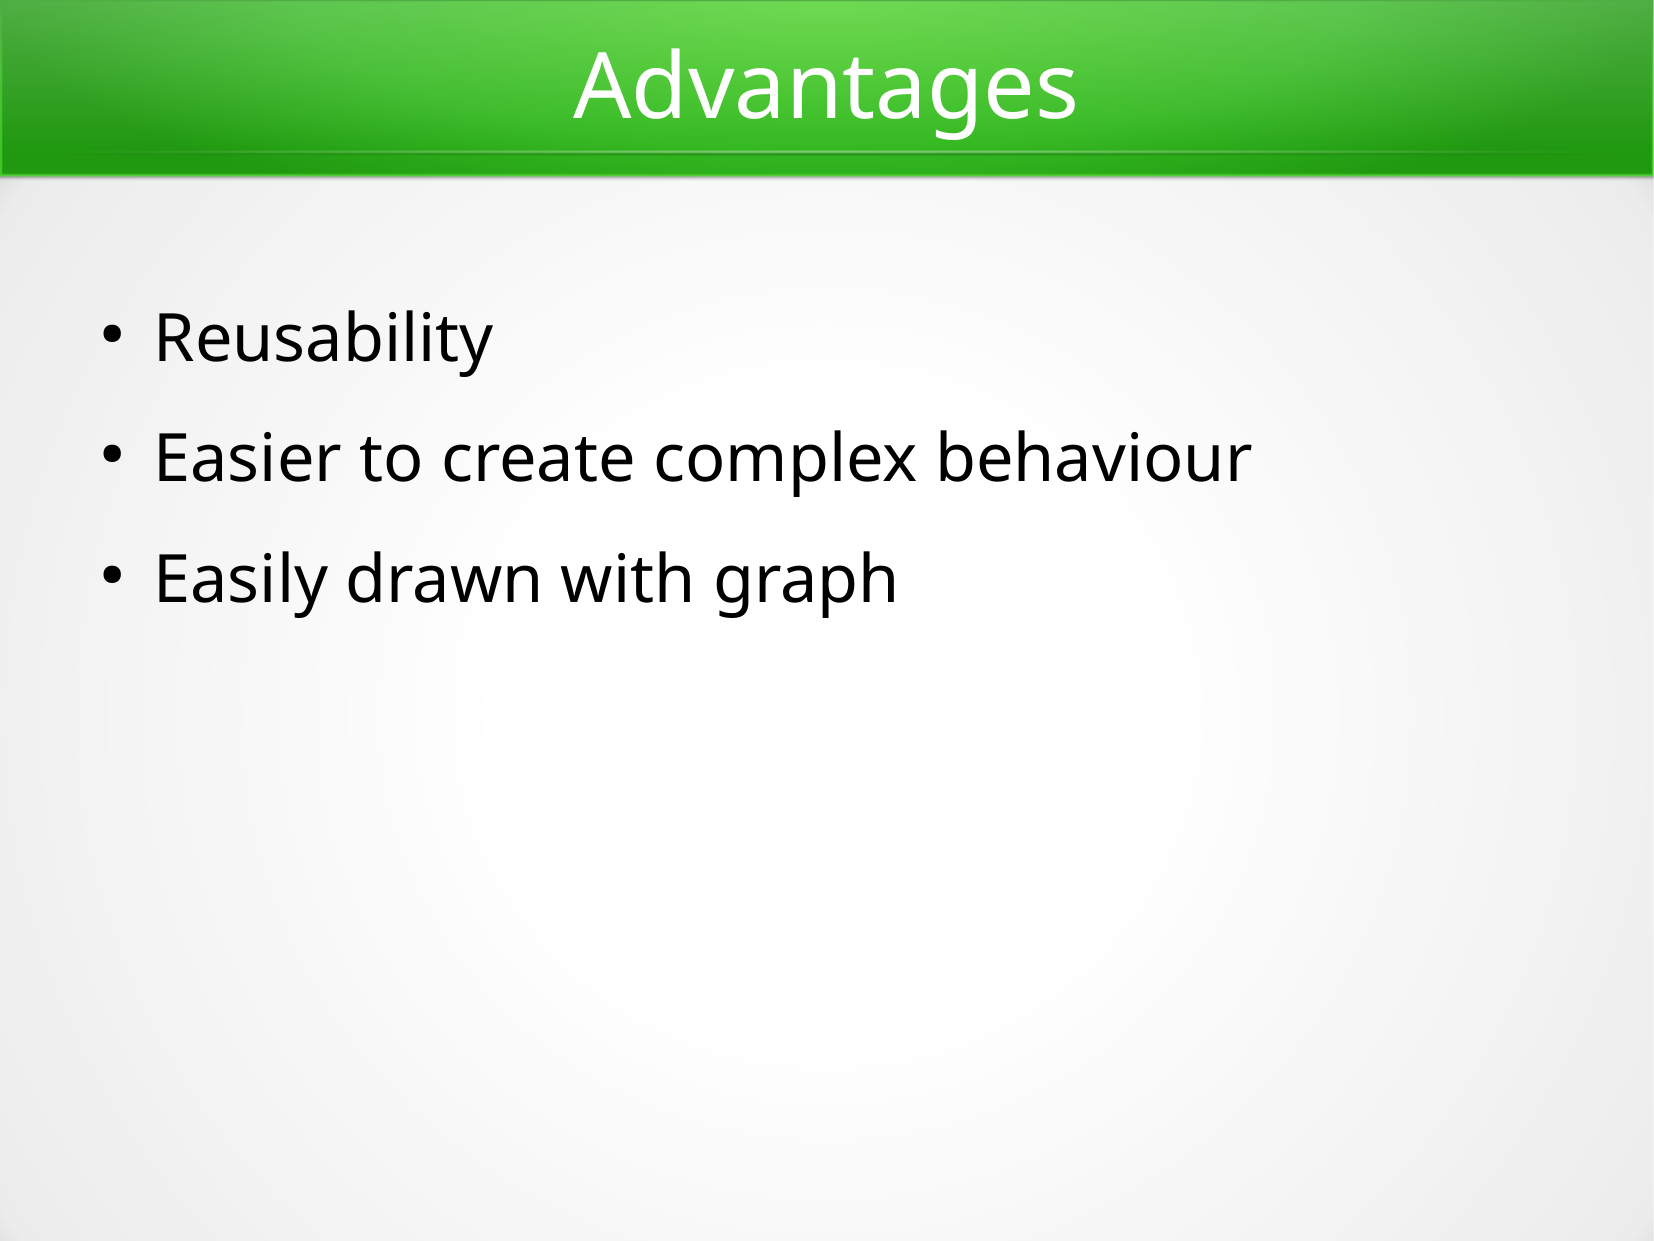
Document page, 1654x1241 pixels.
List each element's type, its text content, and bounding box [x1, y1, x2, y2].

list Reusability Easier to create complex behaviour Easily drawn with graph [82, 290, 1571, 1010]
picture [0, 0, 1654, 1241]
title Advantages [82, 11, 1571, 154]
